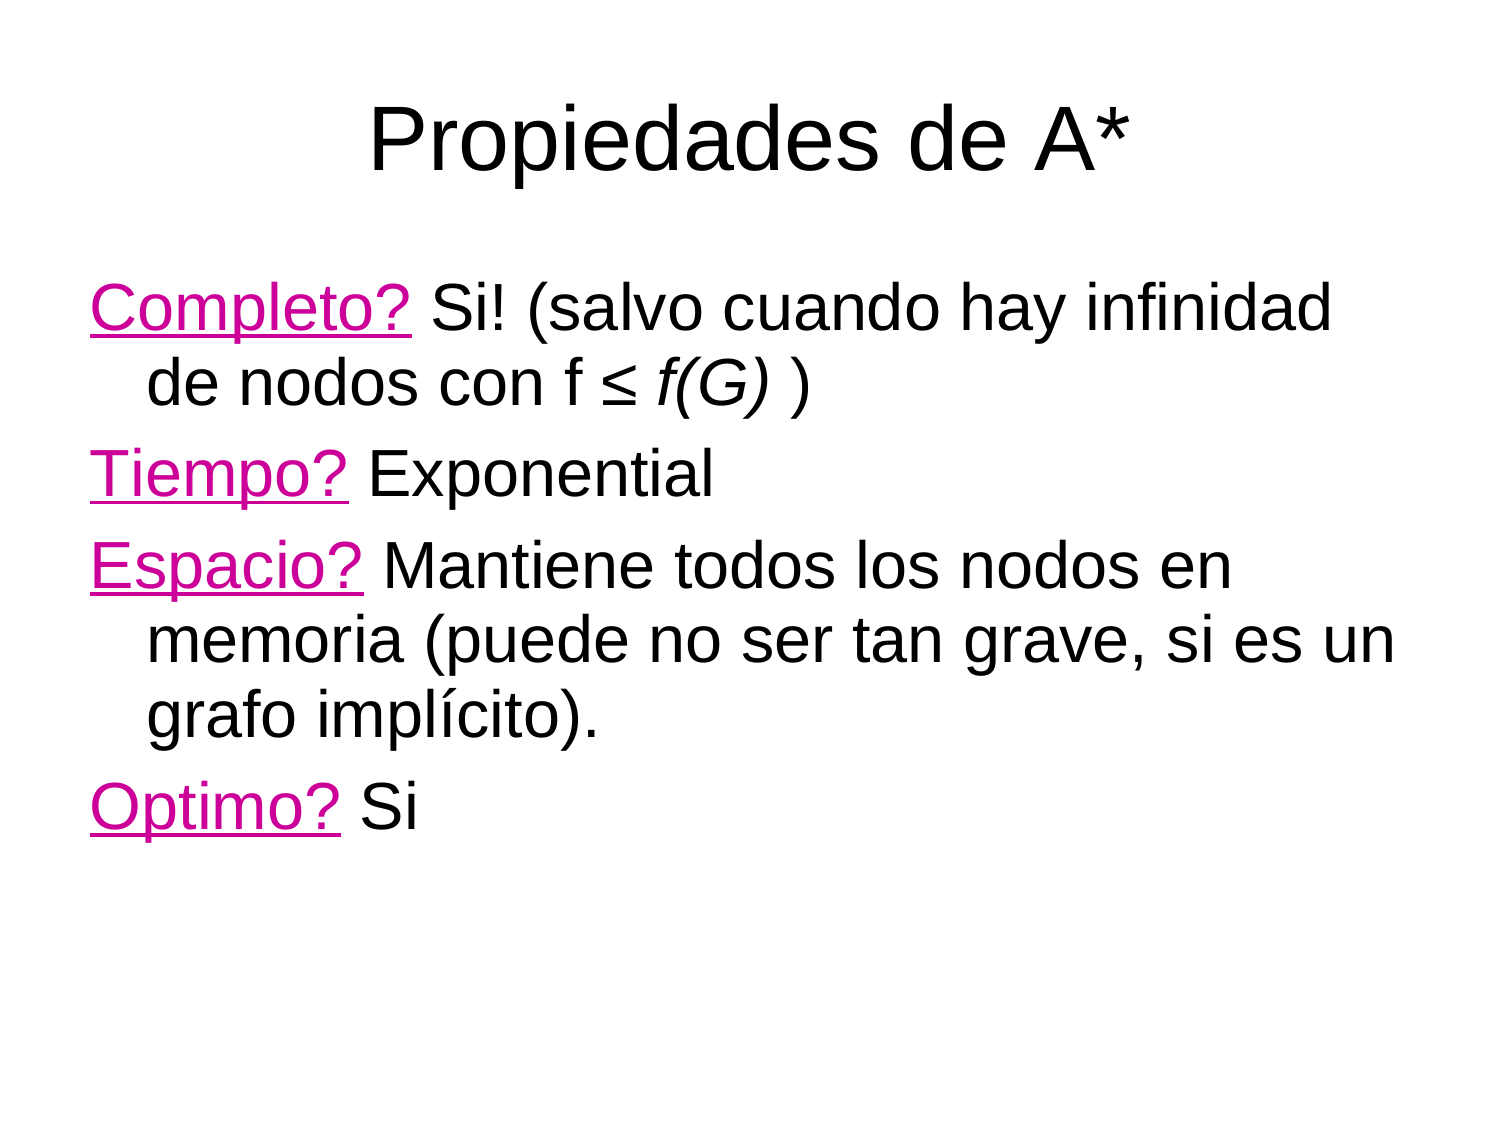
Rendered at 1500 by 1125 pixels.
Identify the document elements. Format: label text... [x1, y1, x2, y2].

title Propiedades de A* [75, 45, 1426, 233]
list Completo? Si! (salvo cuando hay infinidad de nodos con f ≤ f(G) ) Tiempo? Exponential Espacio? Mantiene todos los nodos en memoria (puede no ser tan grave, si es un grafo implícito). Optimo? Si [75, 262, 1426, 1006]
